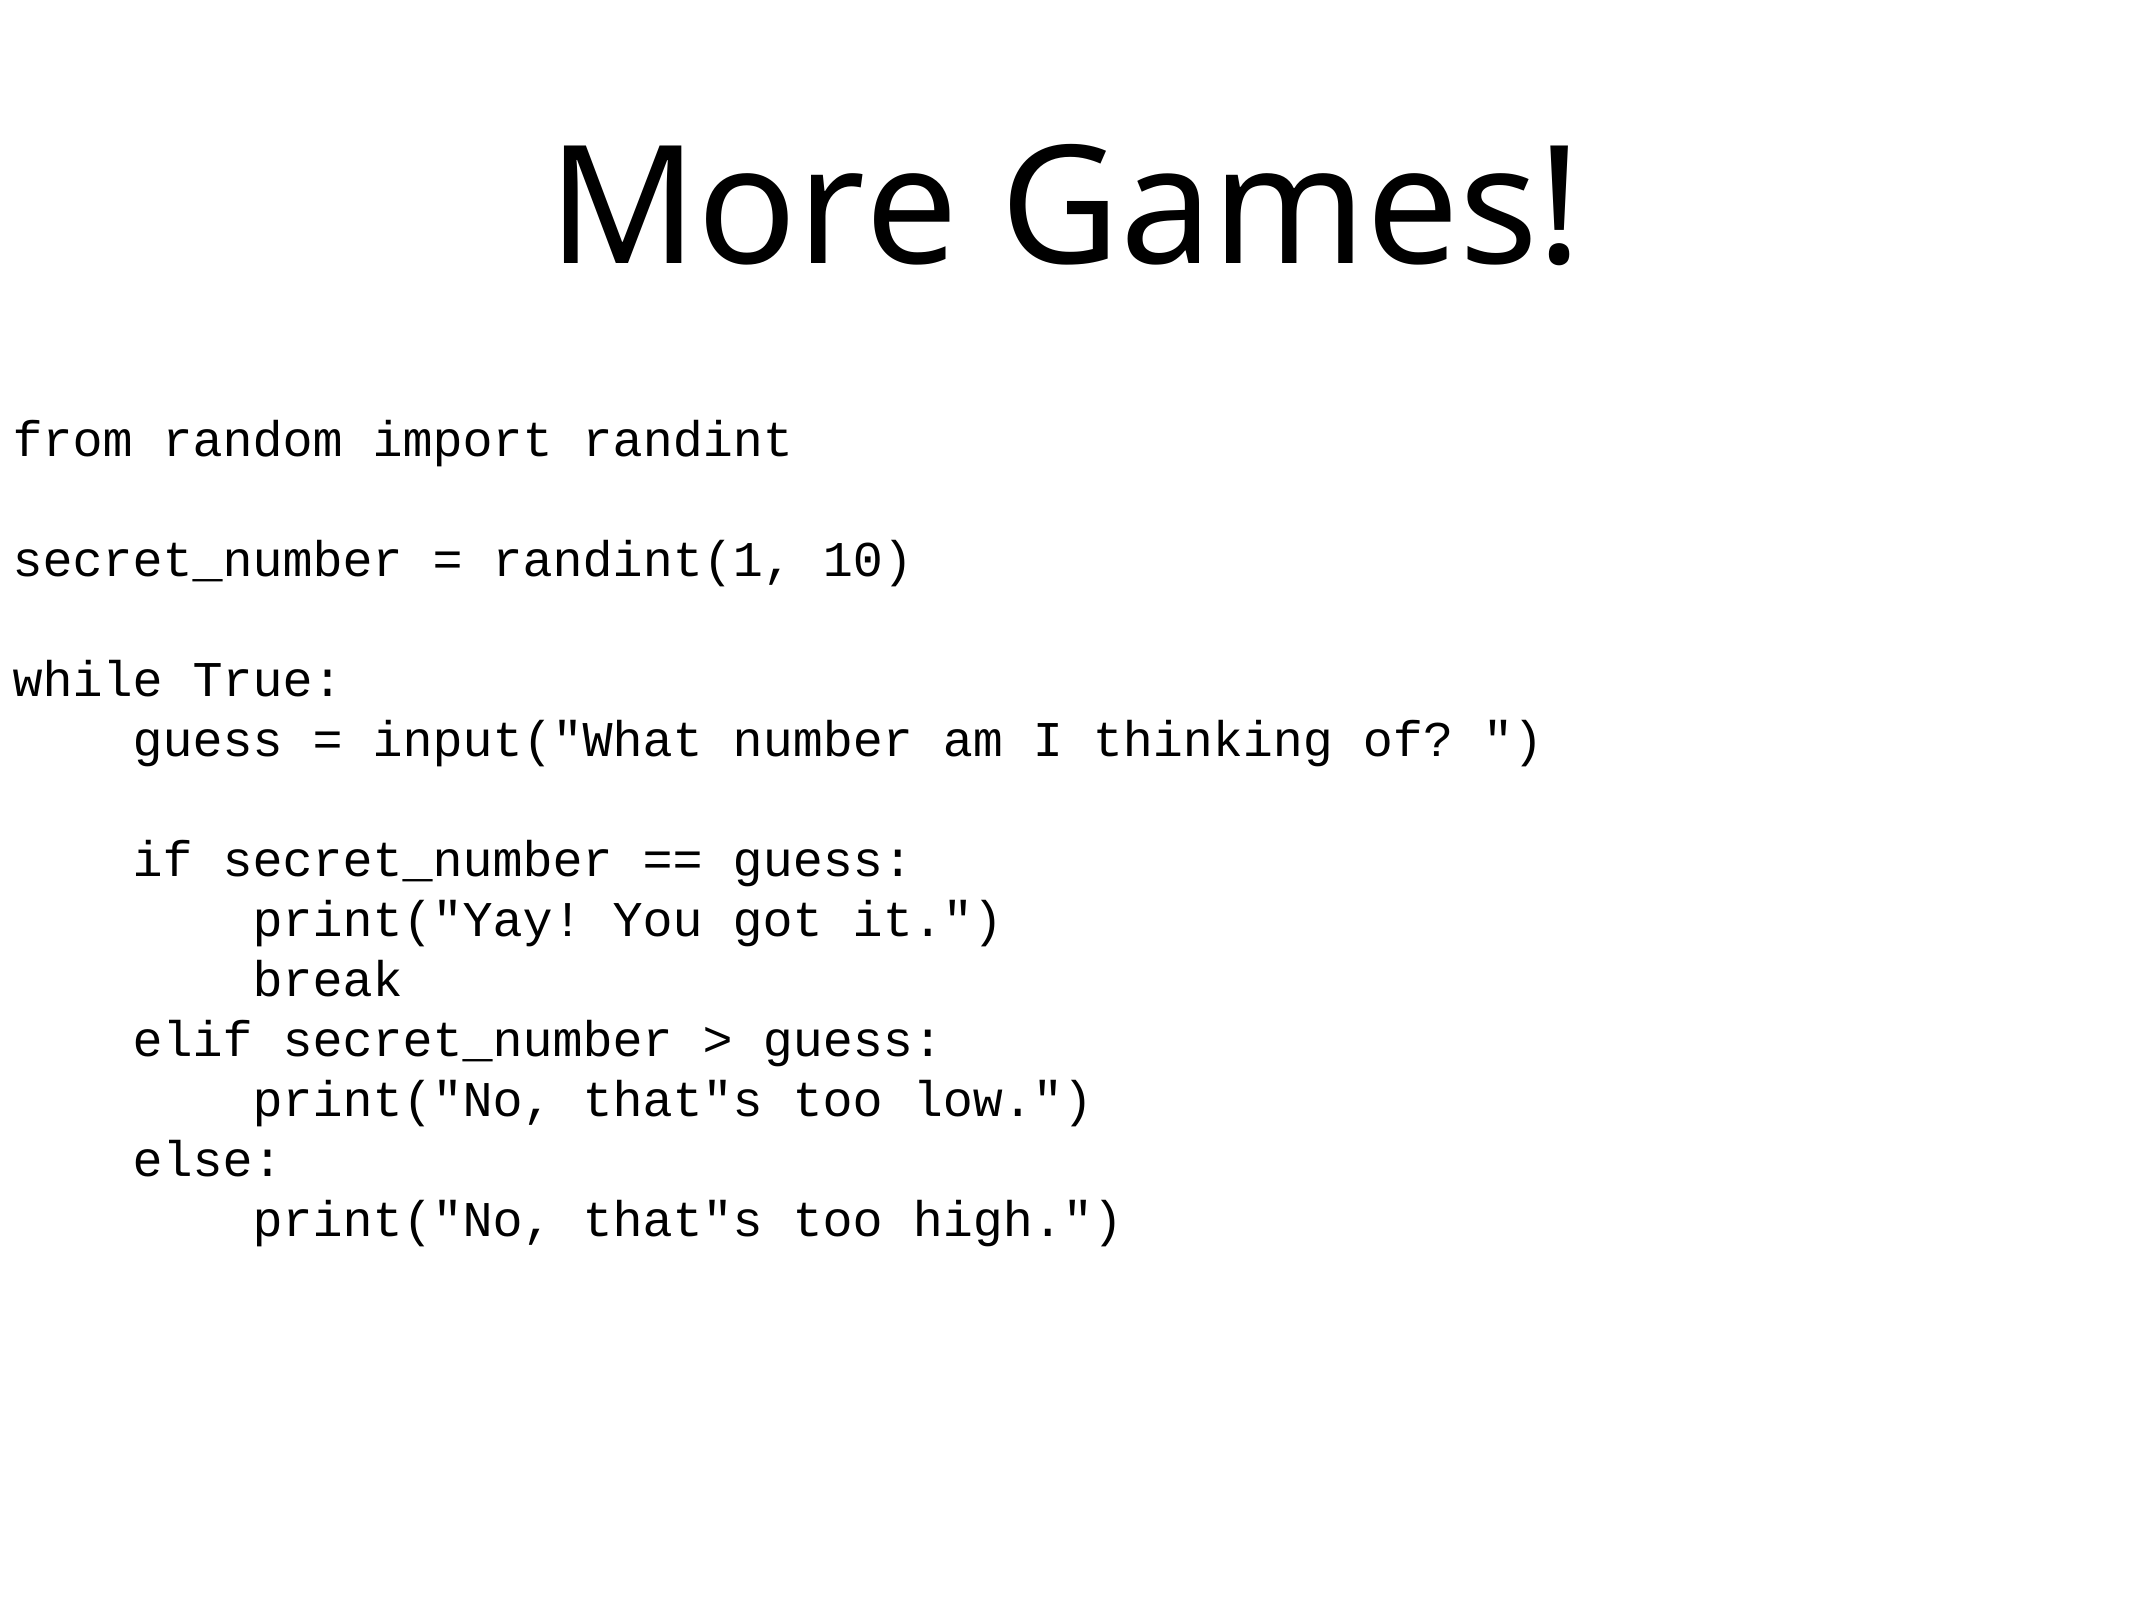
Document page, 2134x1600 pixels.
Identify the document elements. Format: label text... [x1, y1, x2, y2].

text_box More Games! [35, 41, 2096, 355]
text_box from random import randint secret_number = randint(1, 10) while True: guess = input("What number am I thinking of? ") if secret_number == guess: print("Yay! You got it.") break elif secret_number > guess: print("No, that"s too low.") else: print("No, that"s too high.") [12, 406, 2128, 1247]
